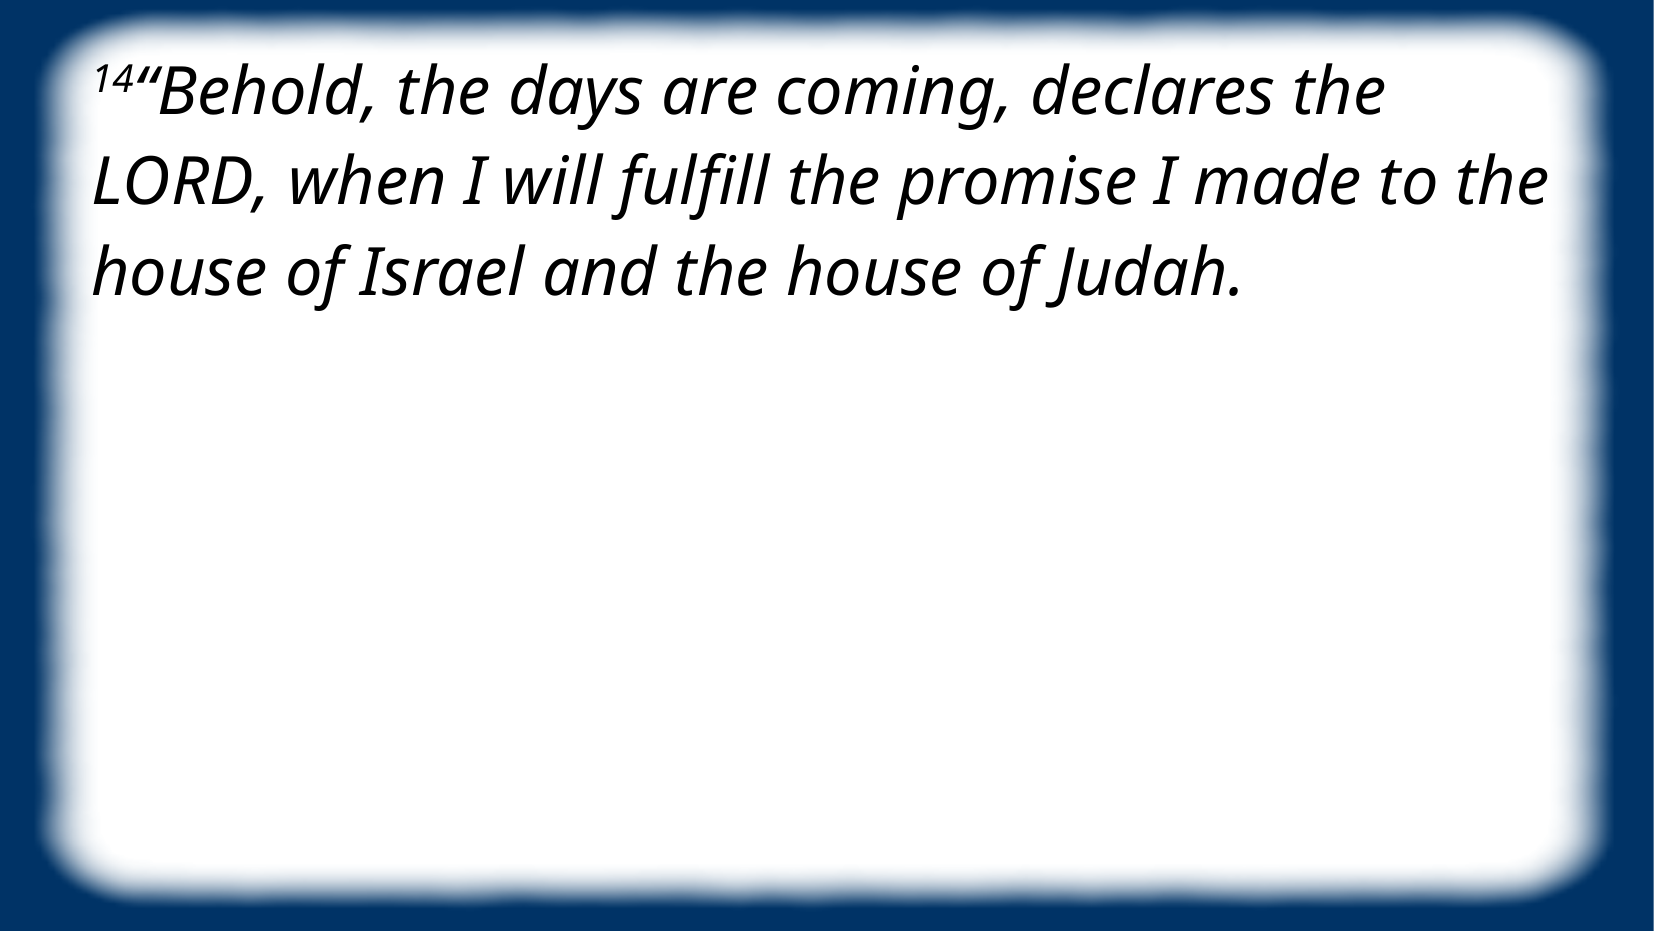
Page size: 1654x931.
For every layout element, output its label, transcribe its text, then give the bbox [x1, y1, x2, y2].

text_box 14“Behold, the days are coming, declares the LORD, when I will fulfill the promise I made to the house of Israel and the house of Judah. [76, 35, 1577, 317]
picture [0, 0, 1654, 931]
